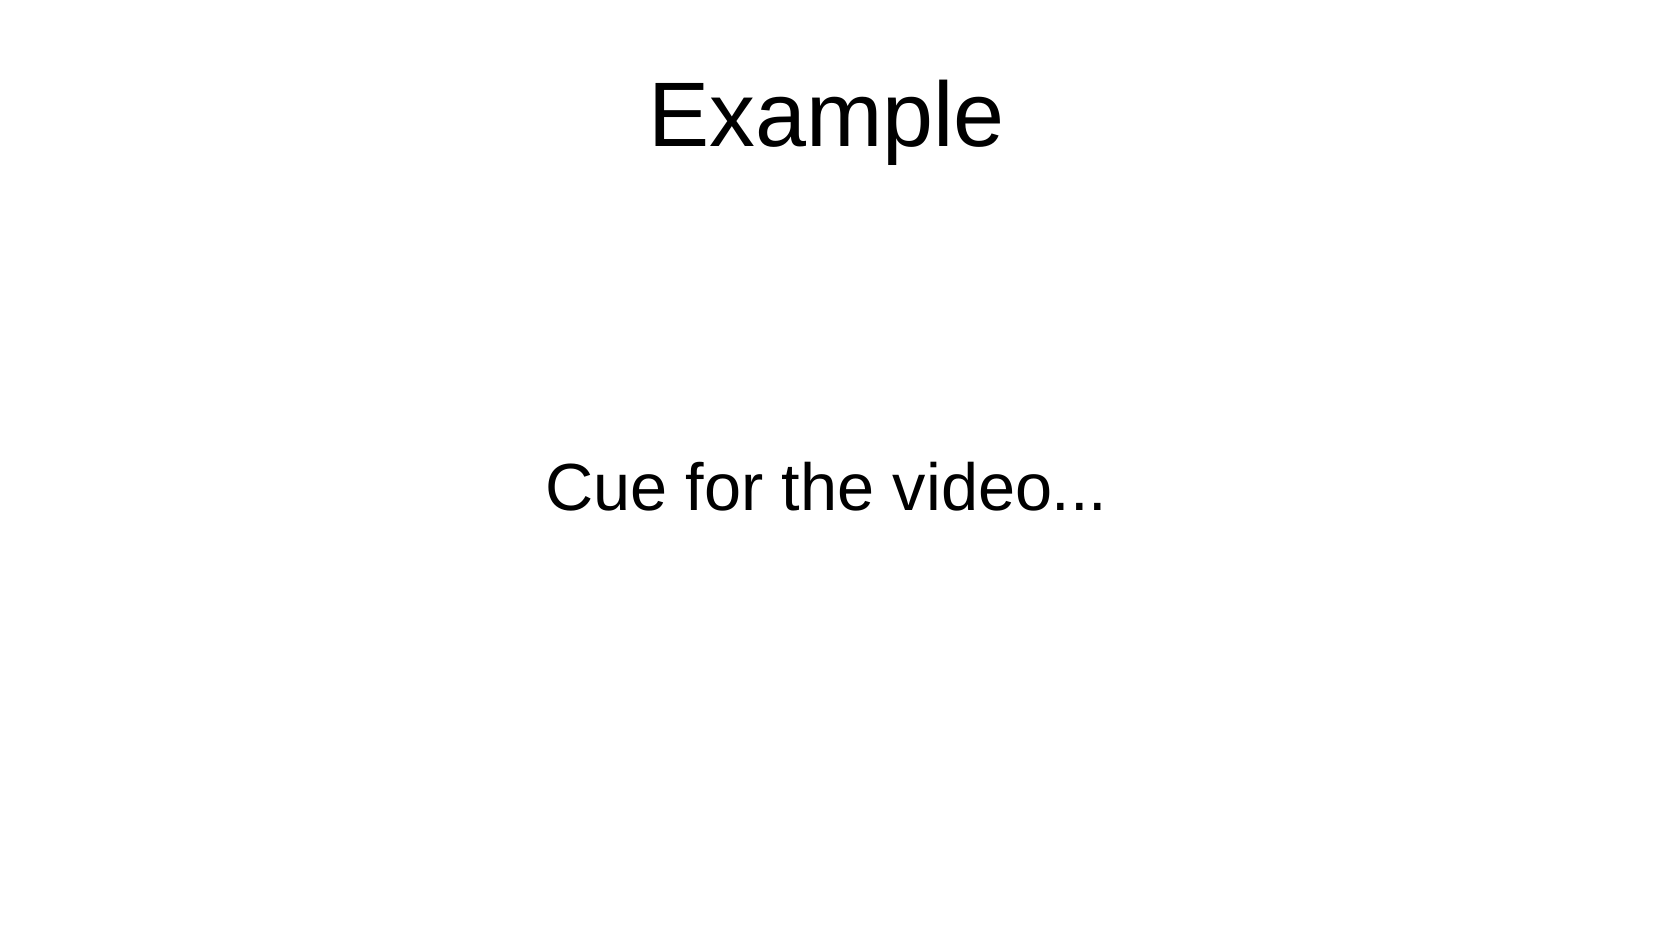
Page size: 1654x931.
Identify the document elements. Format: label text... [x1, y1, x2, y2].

subtitle Cue for the video... [82, 217, 1571, 758]
title Example [82, 37, 1571, 193]
